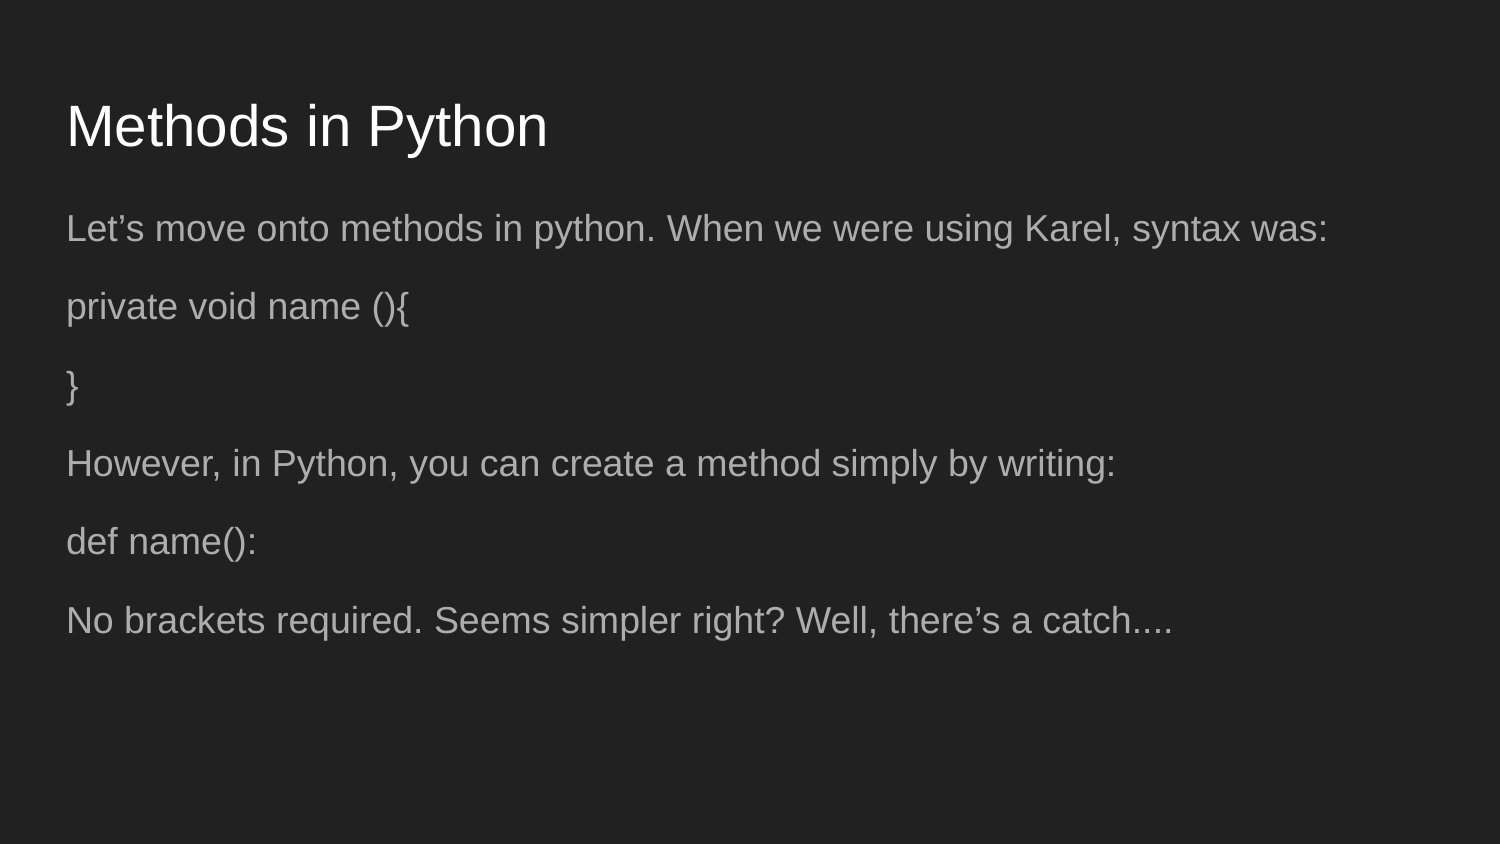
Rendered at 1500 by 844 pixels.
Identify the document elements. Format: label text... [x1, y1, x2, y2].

title Methods in Python [51, 72, 1449, 167]
list Let’s move onto methods in python. When we were using Karel, syntax was: private void name (){ } However, in Python, you can create a method simply by writing: def name(): No brackets required. Seems simpler right? Well, there’s a catch.... [51, 189, 1449, 750]
